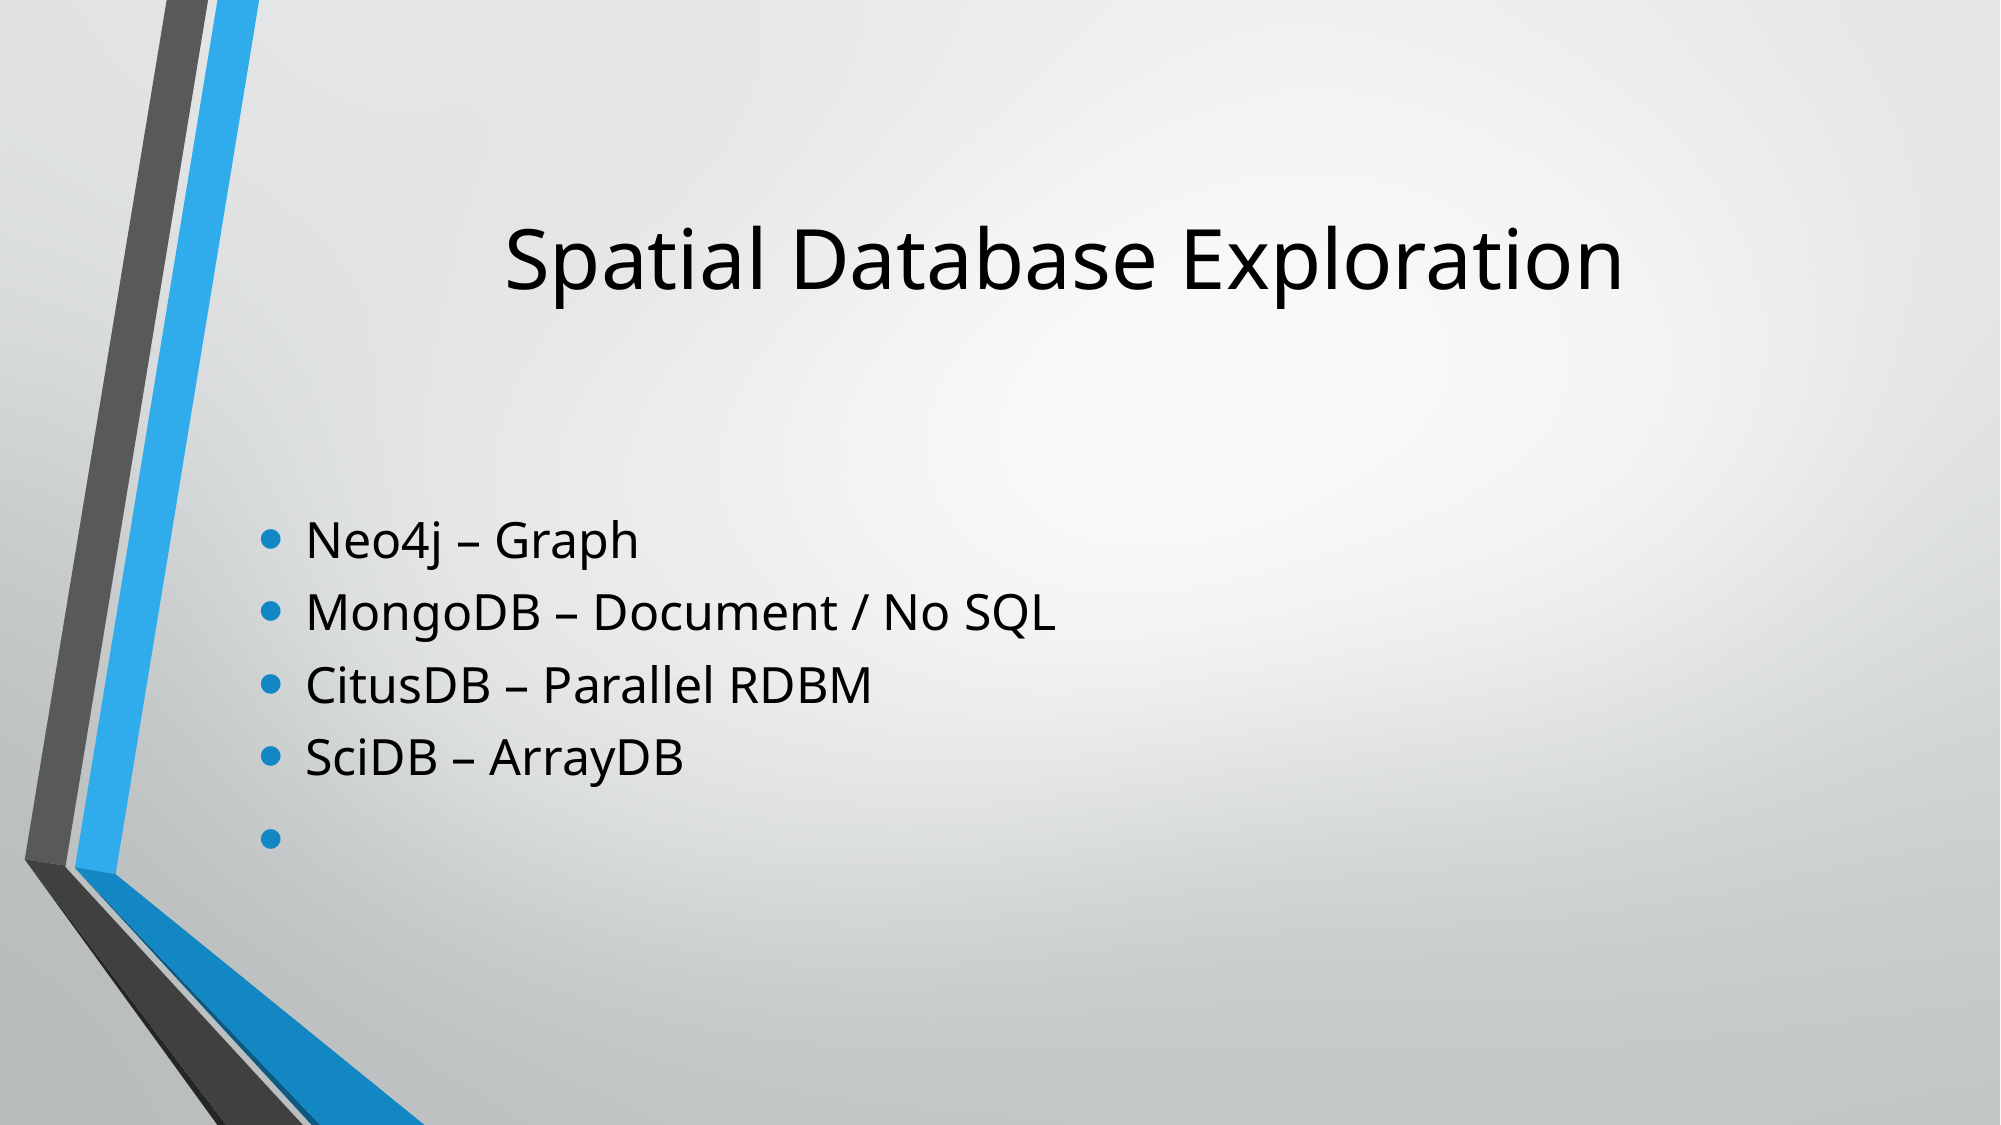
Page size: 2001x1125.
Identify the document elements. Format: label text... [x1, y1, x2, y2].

title Spatial Database Exploration [243, 112, 1887, 400]
list Neo4j – Graph MongoDB – Document / No SQL CitusDB – Parallel RDBM SciDB – ArrayDB [243, 437, 1887, 950]
